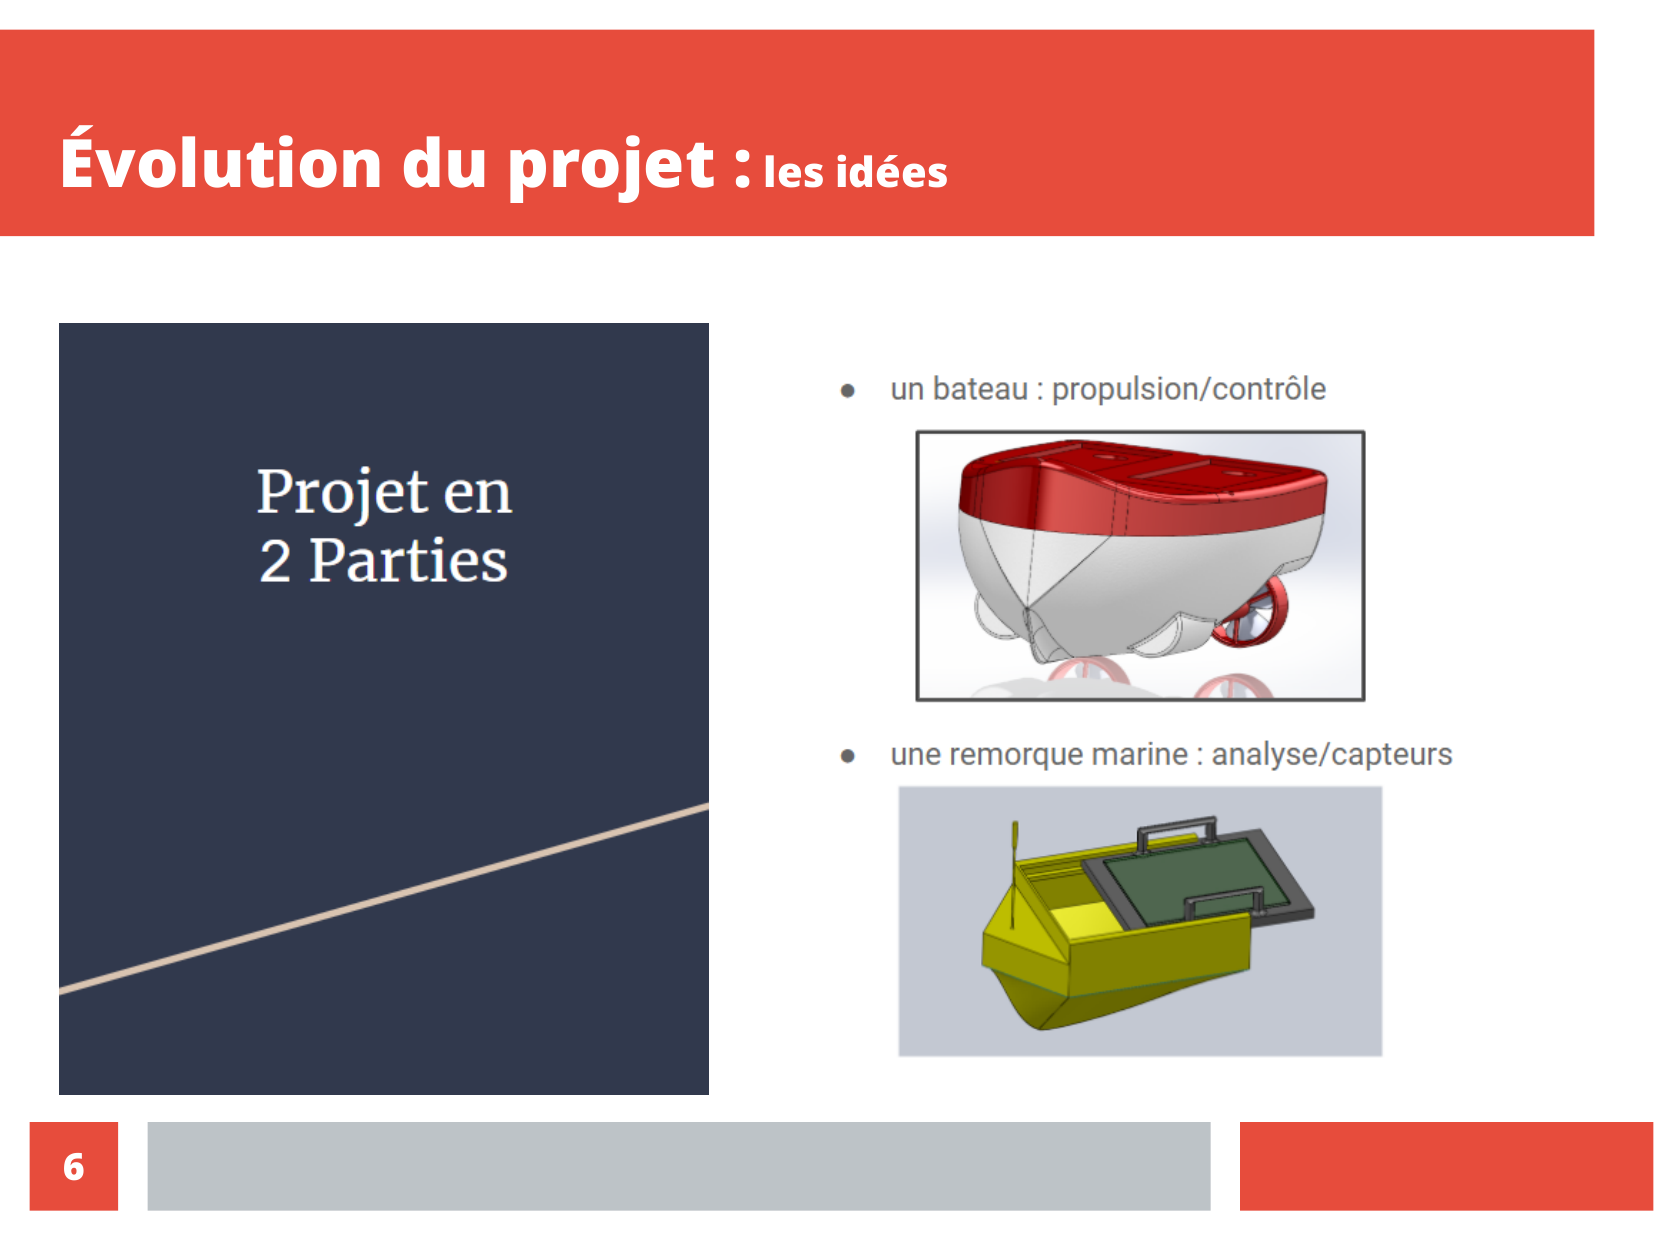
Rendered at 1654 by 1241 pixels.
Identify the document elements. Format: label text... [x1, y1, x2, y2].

title Évolution du projet : les idées [59, 59, 1595, 207]
picture [820, 357, 1483, 1059]
picture [59, 323, 709, 1095]
